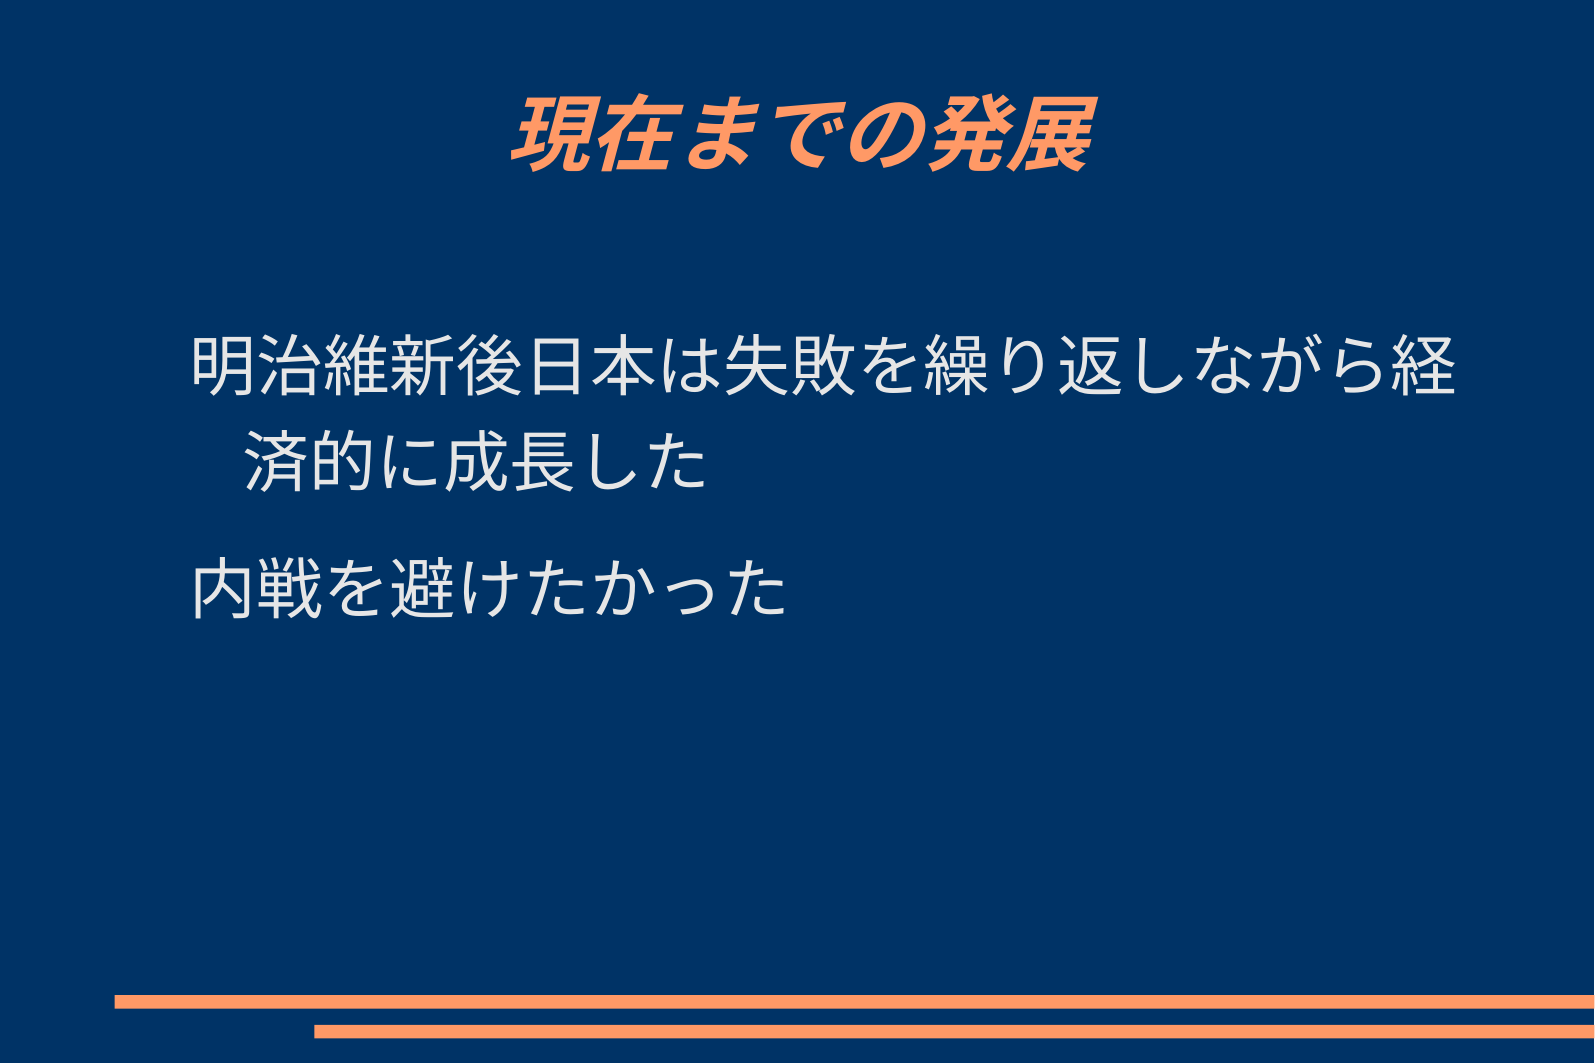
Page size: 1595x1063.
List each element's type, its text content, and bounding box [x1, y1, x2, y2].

title 現在までの発展 [117, 39, 1479, 218]
list 明治維新後日本は失敗を繰り返しながら経済的に成長した 内戦を避けたかった [172, 312, 1514, 983]
